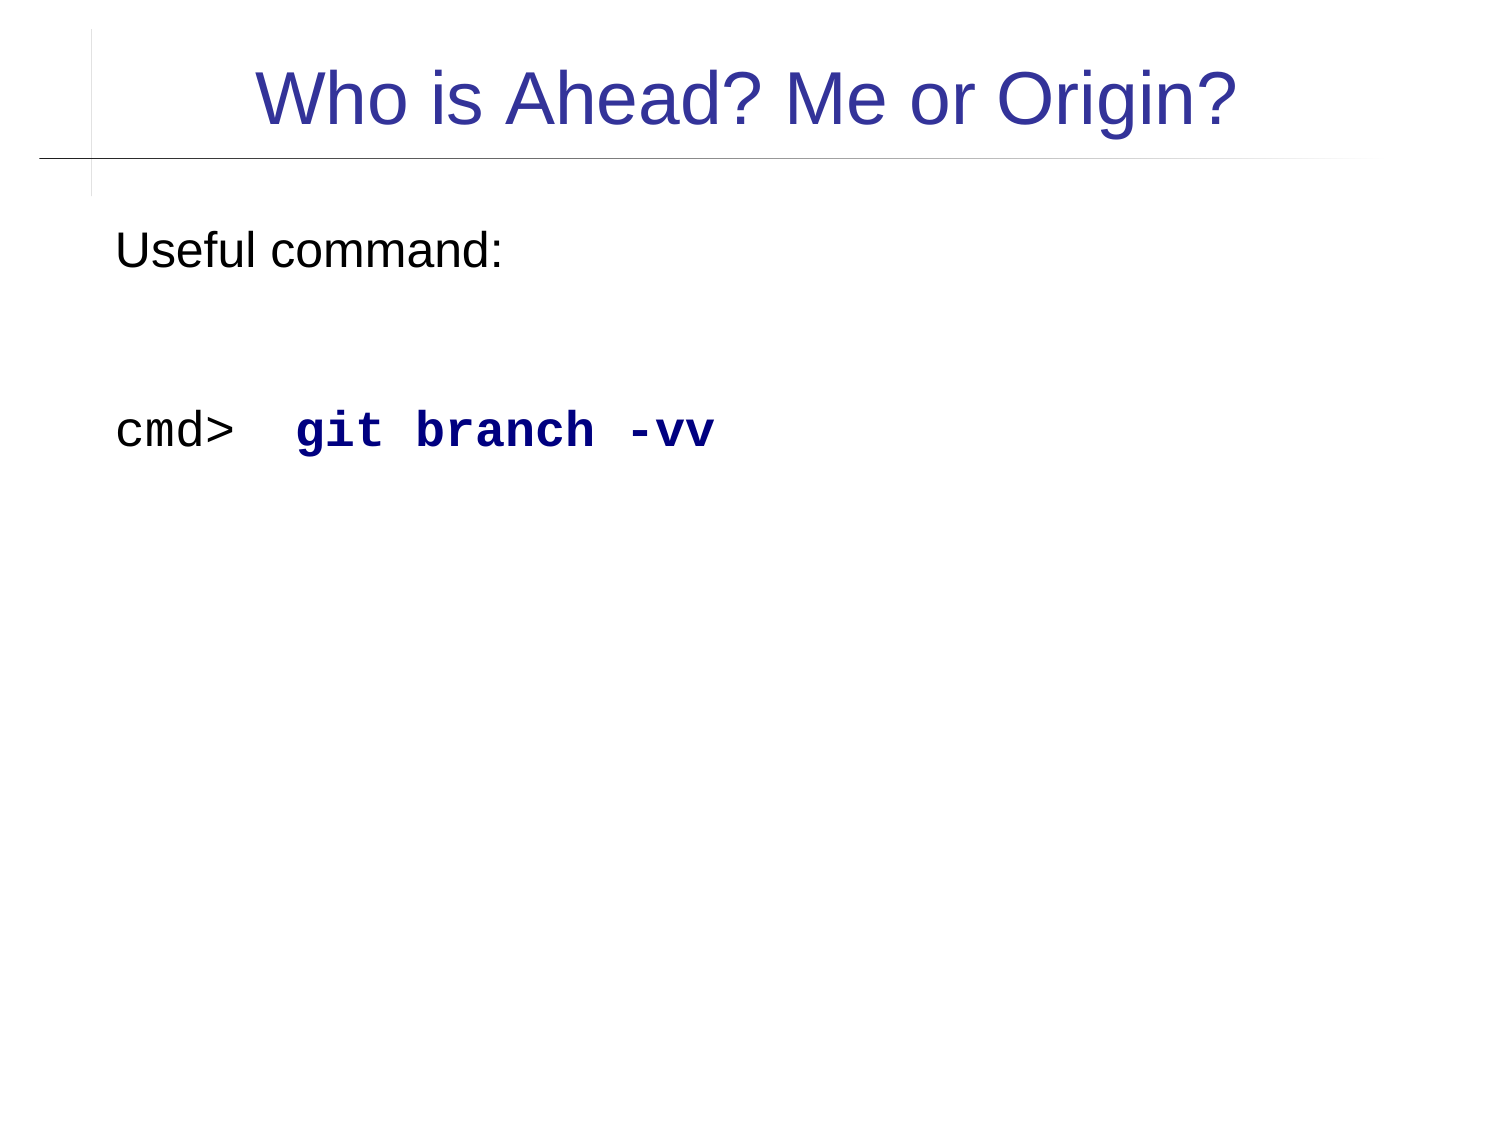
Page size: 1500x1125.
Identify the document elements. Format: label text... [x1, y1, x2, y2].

list Useful command: cmd> git branch -vv [100, 209, 1394, 980]
title Who is Ahead? Me or Origin? [100, 41, 1394, 148]
